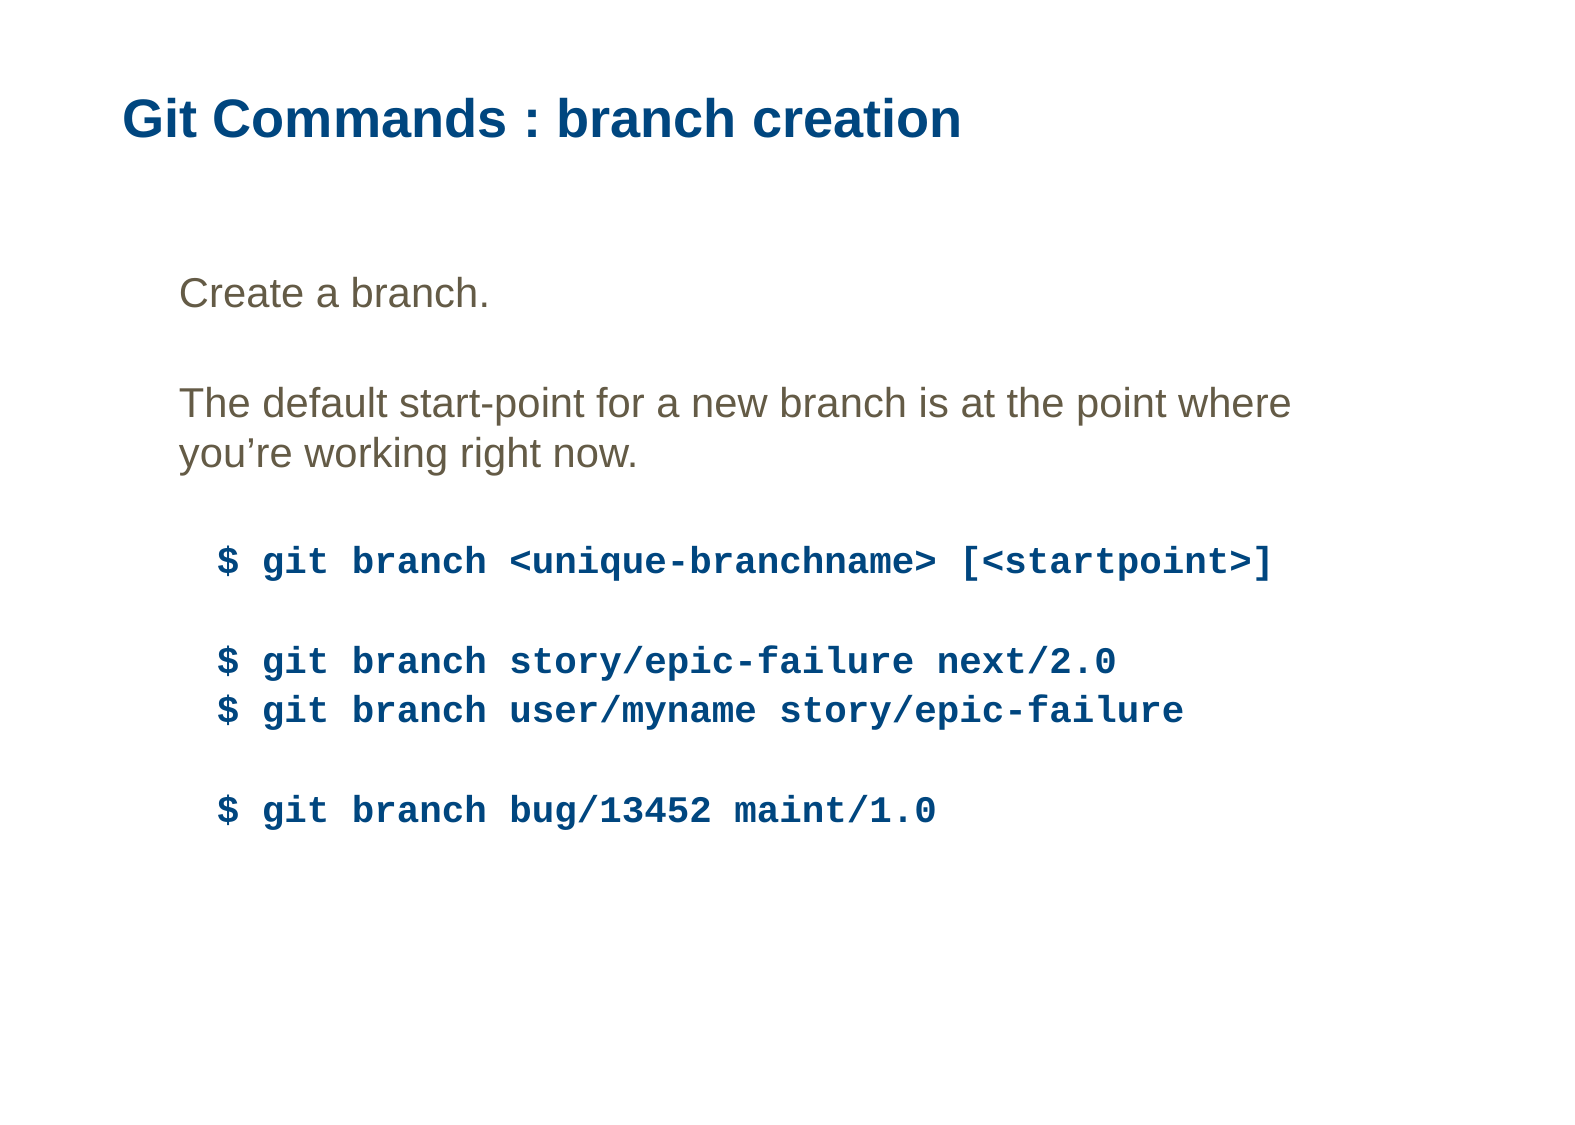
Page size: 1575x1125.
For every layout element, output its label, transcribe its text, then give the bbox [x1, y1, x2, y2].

list Create a branch. The default start-point for a new branch is at the point where you’re working right now. $ git branch <unique-branchname> [<startpoint>] $ git branch story/epic-failure next/2.0 $ git branch user/myname story/epic-failure $ git branch bug/13452 maint/1.0 [122, 265, 1398, 941]
title Git Commands : branch creation [122, 76, 1541, 157]
